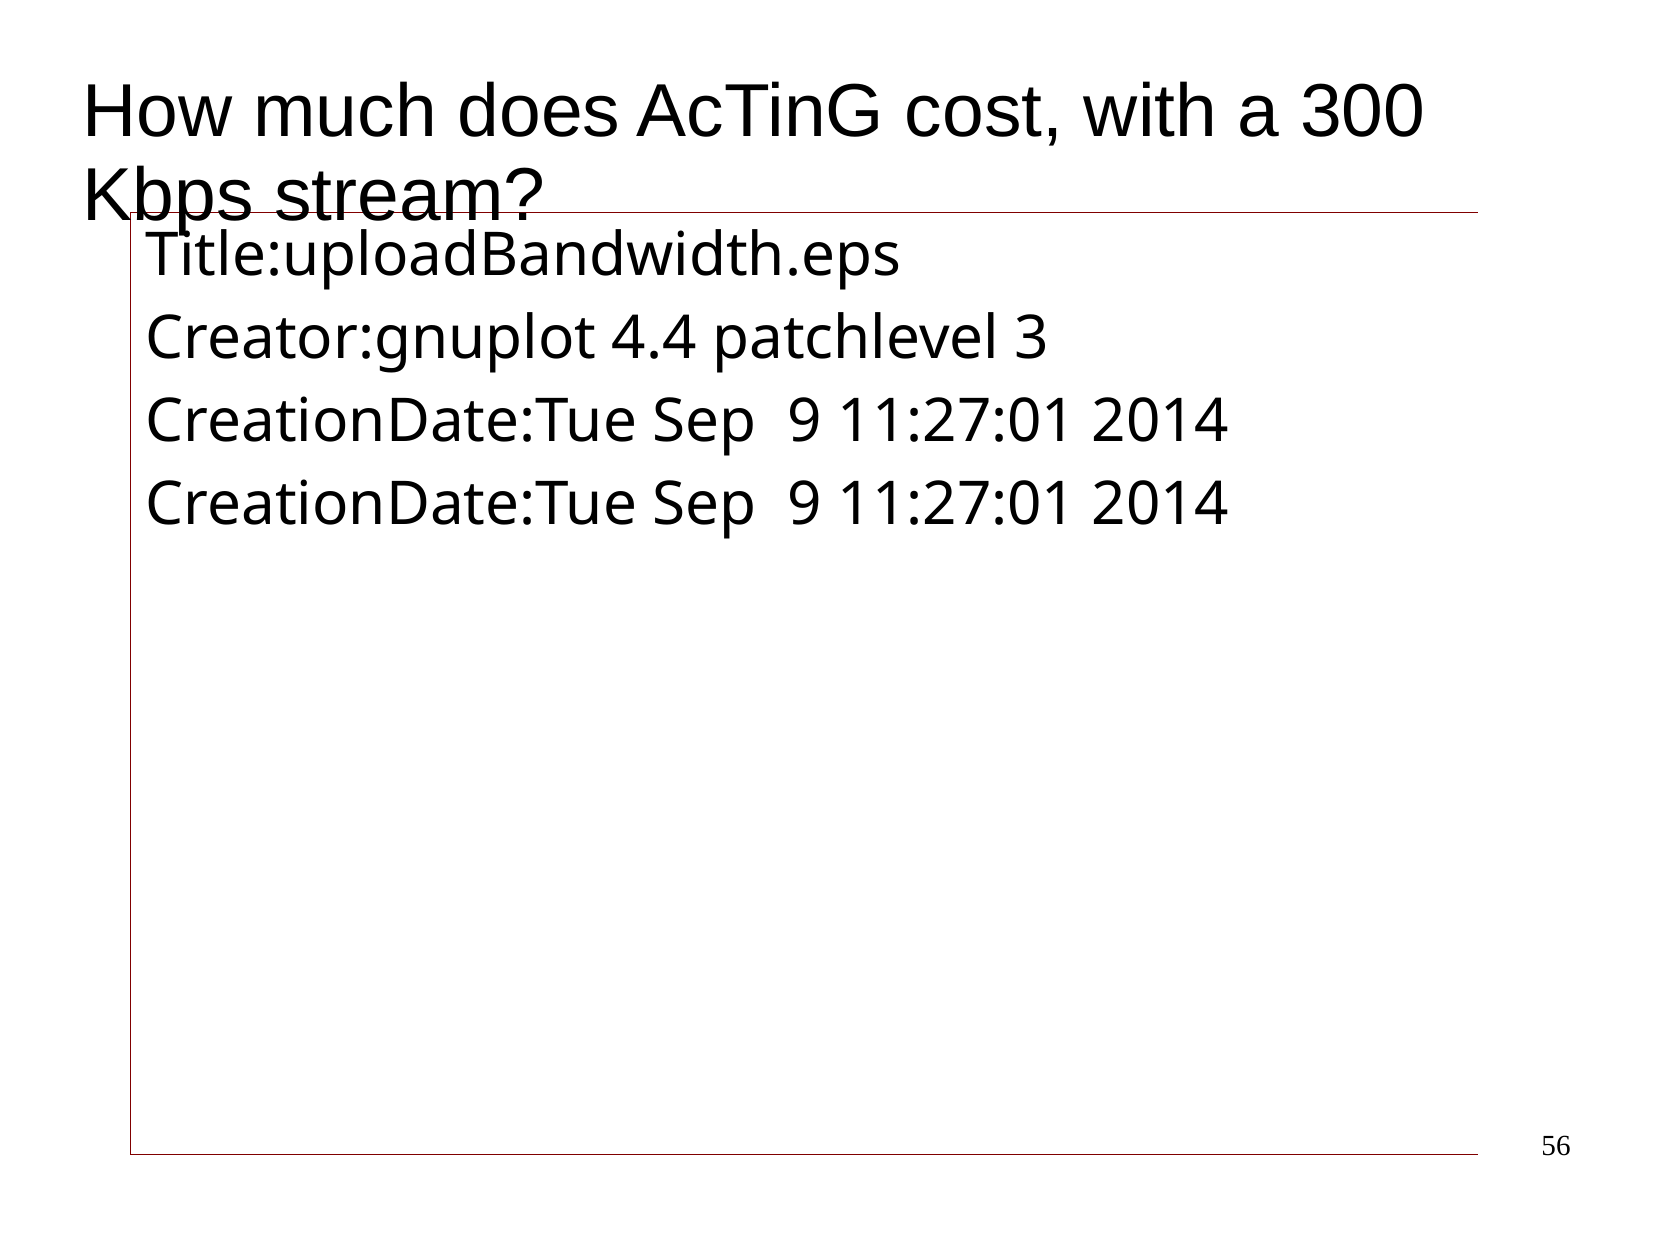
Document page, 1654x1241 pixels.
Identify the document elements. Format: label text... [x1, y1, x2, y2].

picture [126, 257, 1478, 1155]
title How much does AcTinG cost, with a 300 Kbps stream? [82, 49, 1571, 257]
